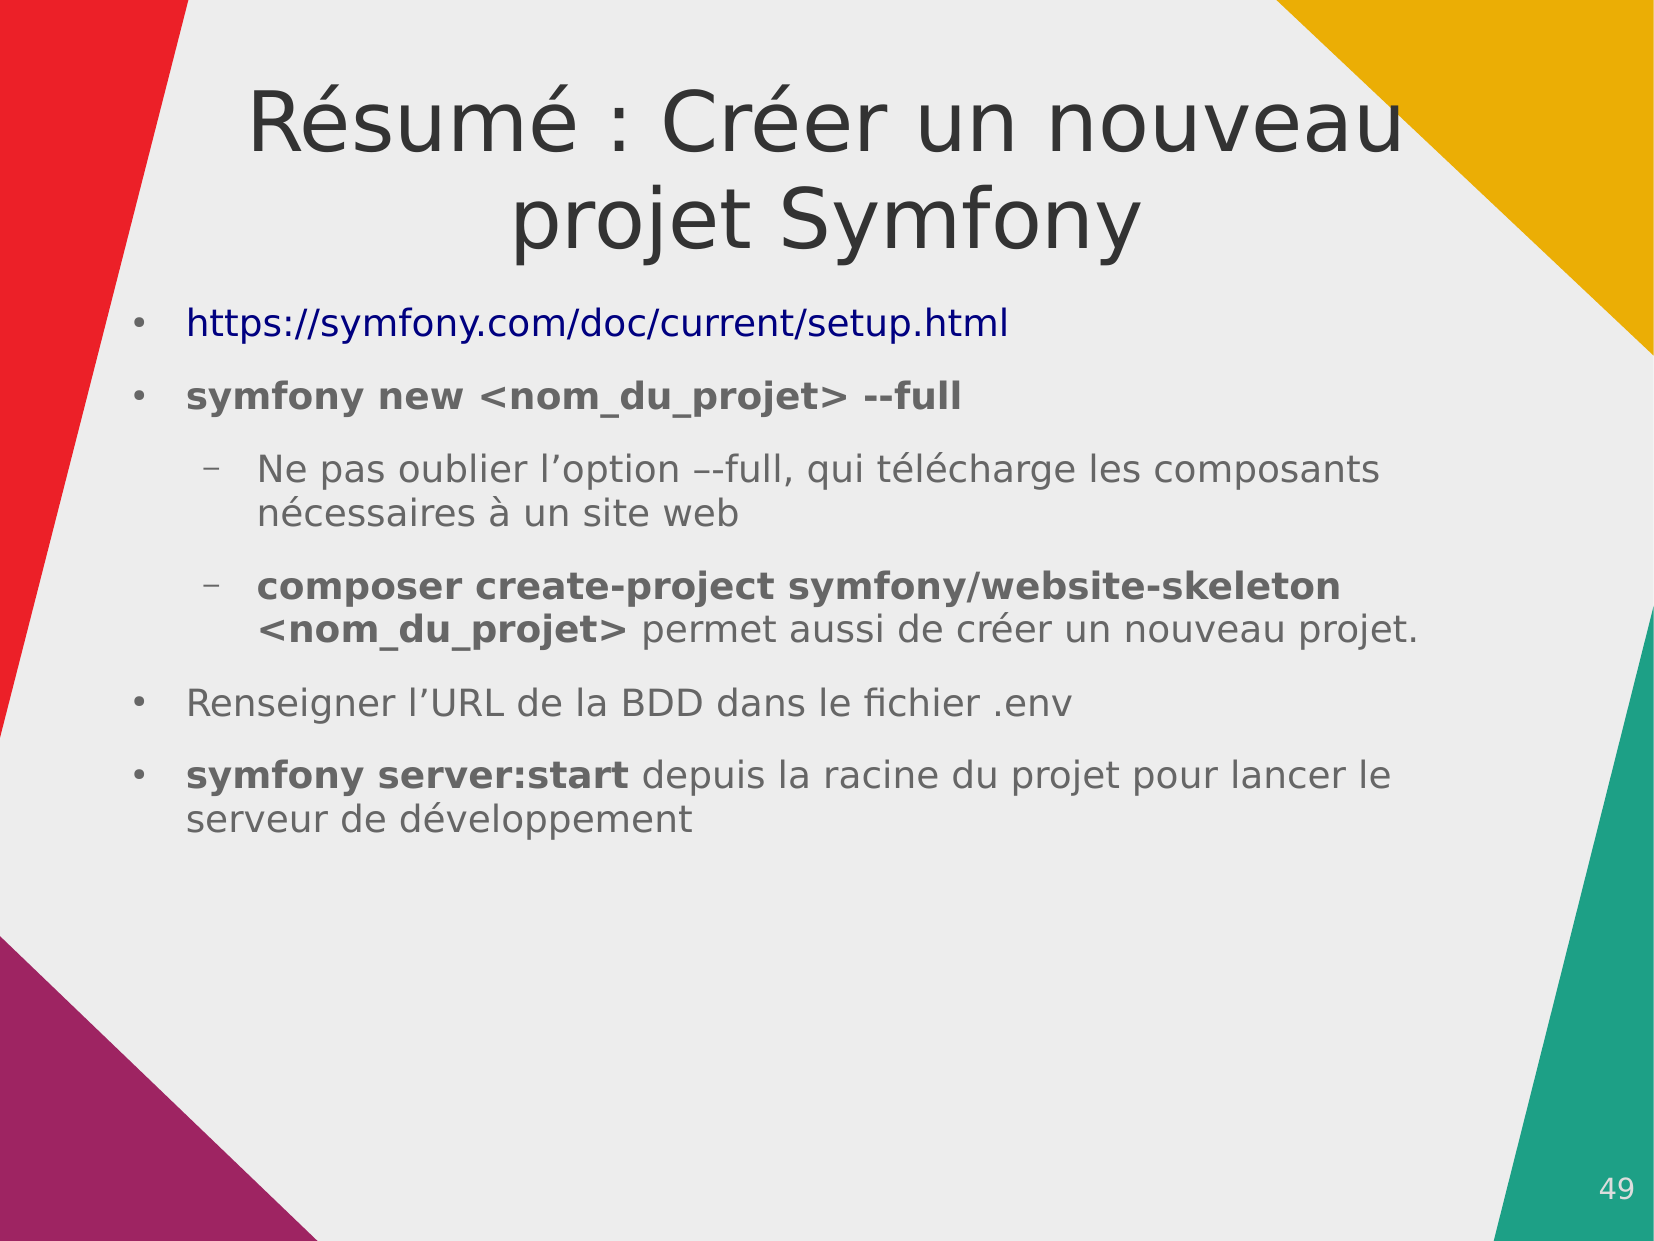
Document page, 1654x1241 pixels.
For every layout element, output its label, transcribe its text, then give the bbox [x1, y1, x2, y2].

title Résumé : Créer un nouveau projet Symfony [114, 73, 1539, 271]
list https://symfony.com/doc/current/setup.html symfony new <nom_du_projet> --full Ne pas oublier l’option –-full, qui télécharge les composants nécessaires à un site web composer create-project symfony/website-skeleton <nom_du_projet> permet aussi de créer un nouveau projet. Renseigner l’URL de la BDD dans le fichier .env symfony server:start depuis la racine du projet pour lancer le serveur de développement [114, 302, 1539, 1033]
